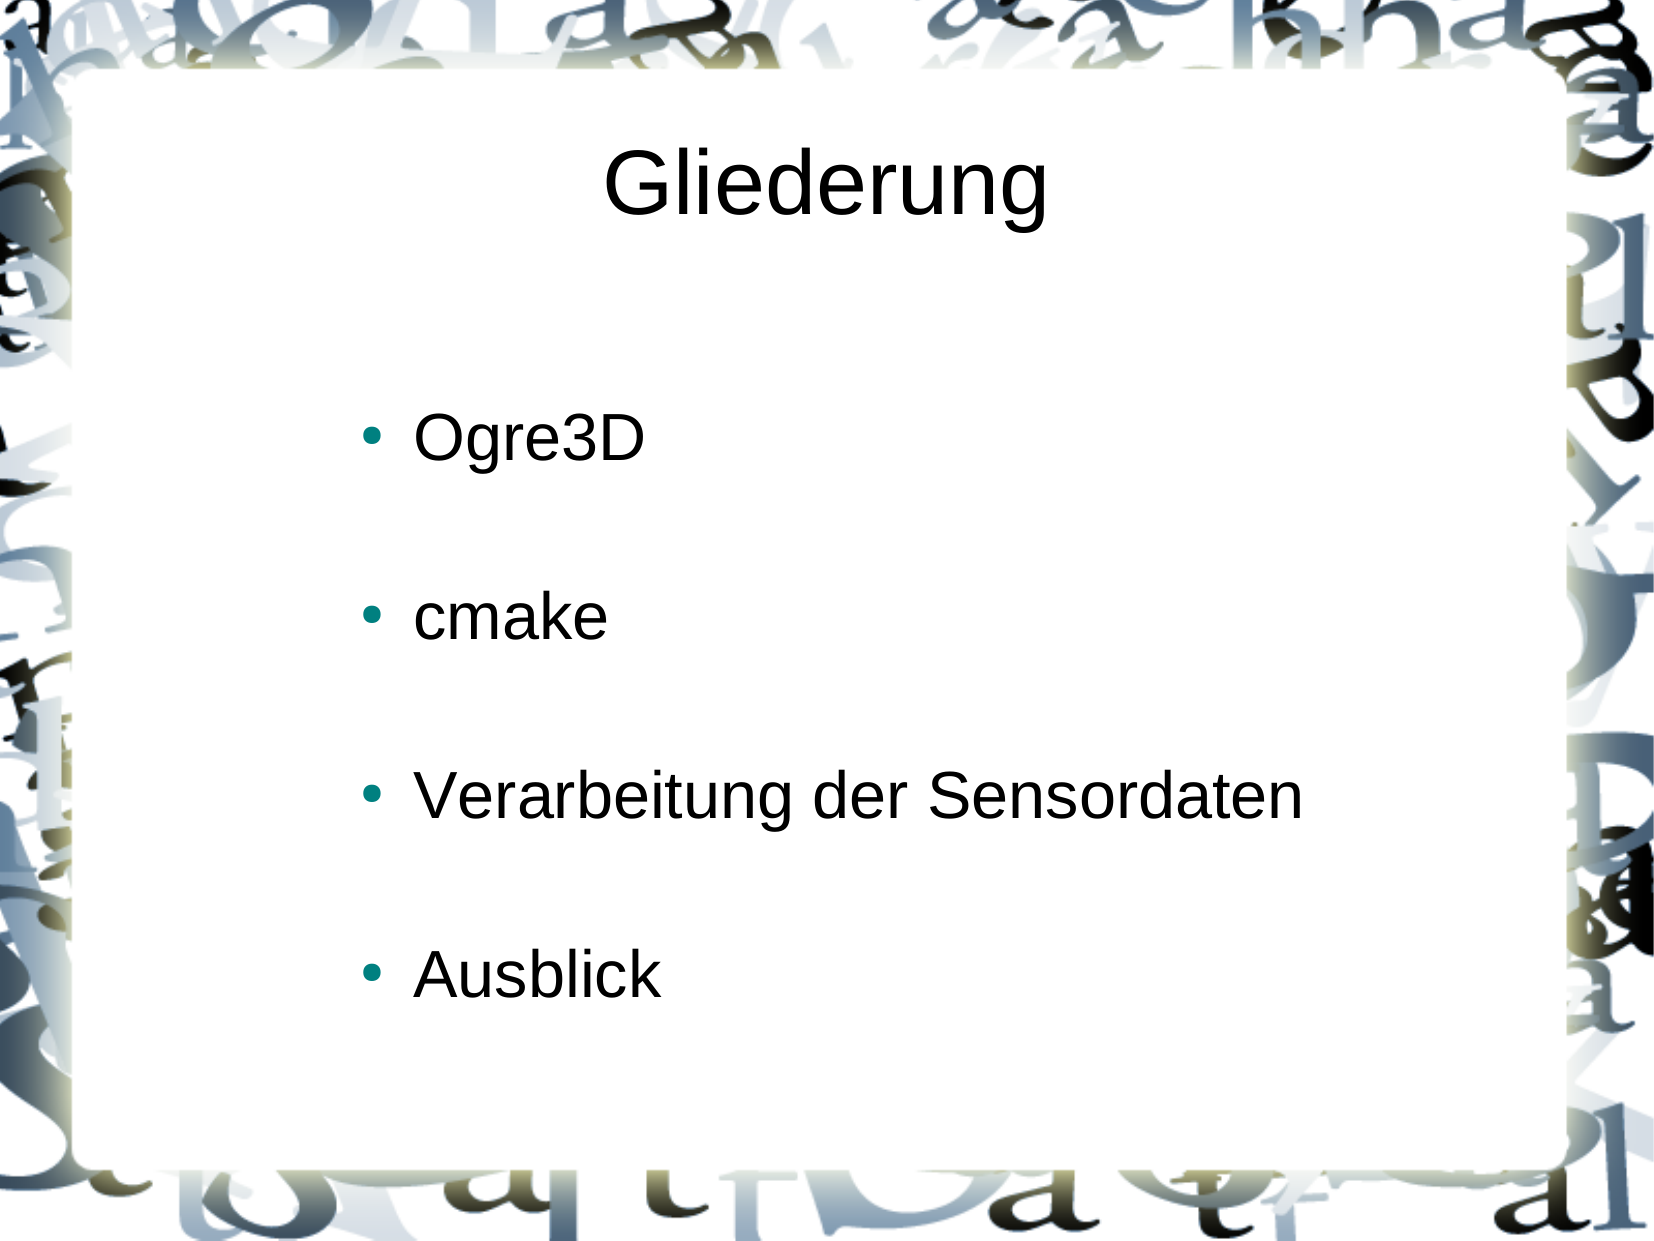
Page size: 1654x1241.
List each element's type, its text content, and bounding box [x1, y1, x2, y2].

title Gliederung [82, 78, 1571, 287]
picture [0, 0, 1654, 1241]
list Ogre3D cmake Verarbeitung der Sensordaten Ausblick [342, 325, 1312, 1045]
